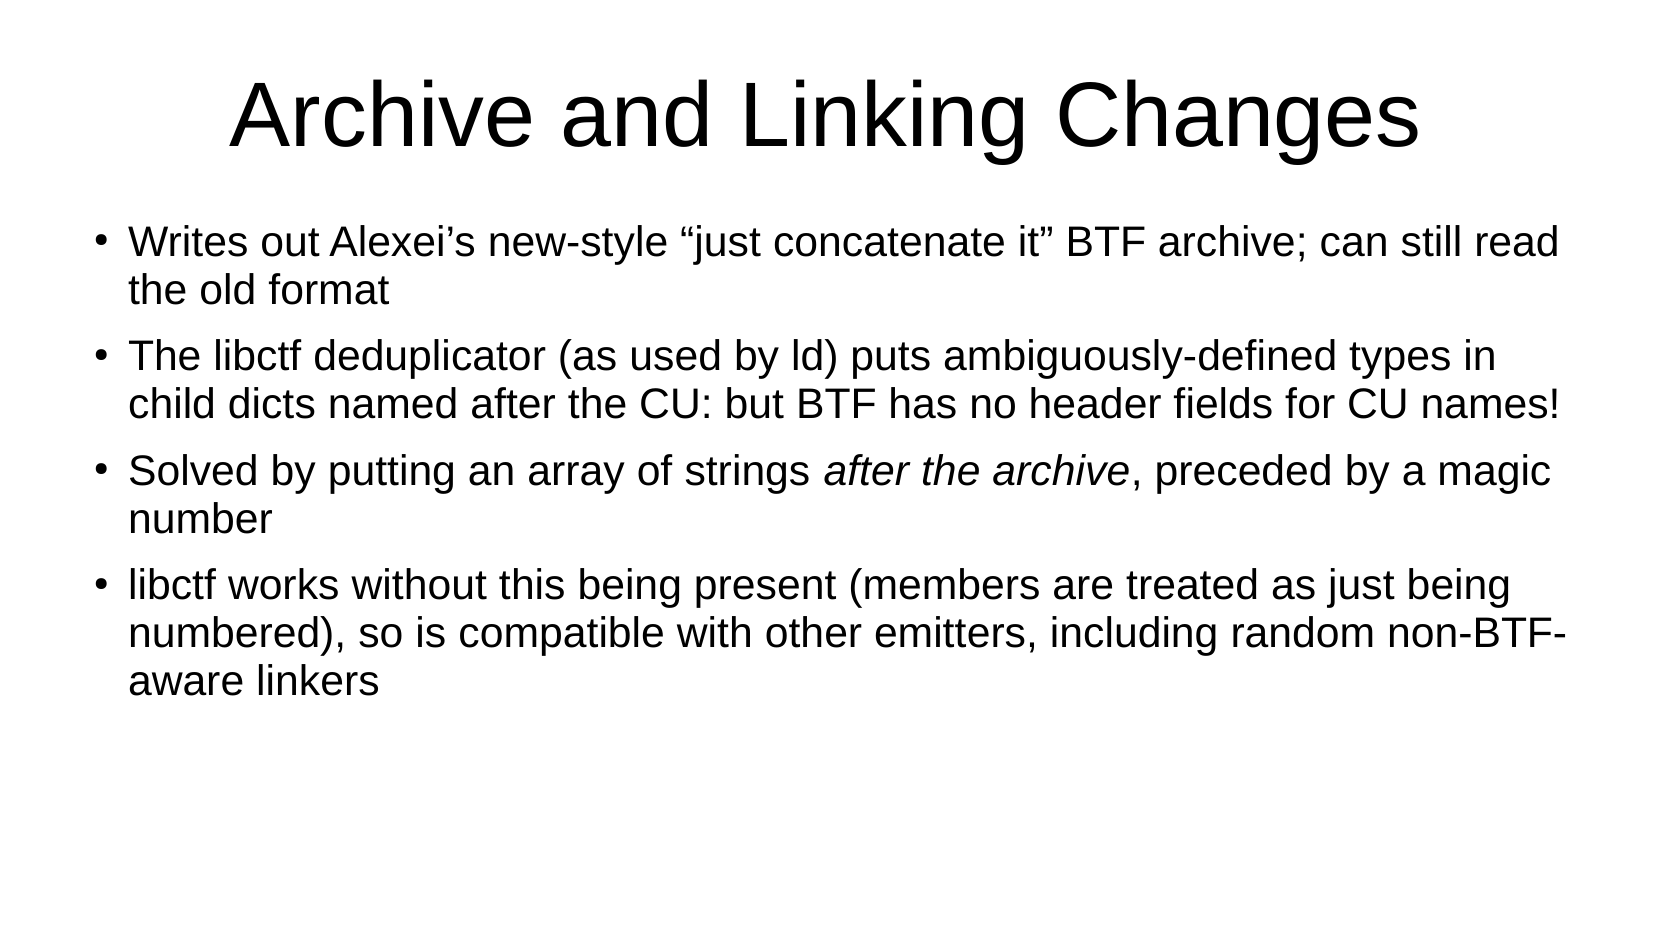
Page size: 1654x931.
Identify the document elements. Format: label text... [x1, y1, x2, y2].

list Writes out Alexei’s new-style “just concatenate it” BTF archive; can still read the old format The libctf deduplicator (as used by ld) puts ambiguously-defined types in child dicts named after the CU: but BTF has no header fields for CU names! Solved by putting an array of strings after the archive, preceded by a magic number libctf works without this being present (members are treated as just being numbered), so is compatible with other emitters, including random non-BTF-aware linkers [82, 217, 1571, 758]
title Archive and Linking Changes [82, 37, 1571, 193]
